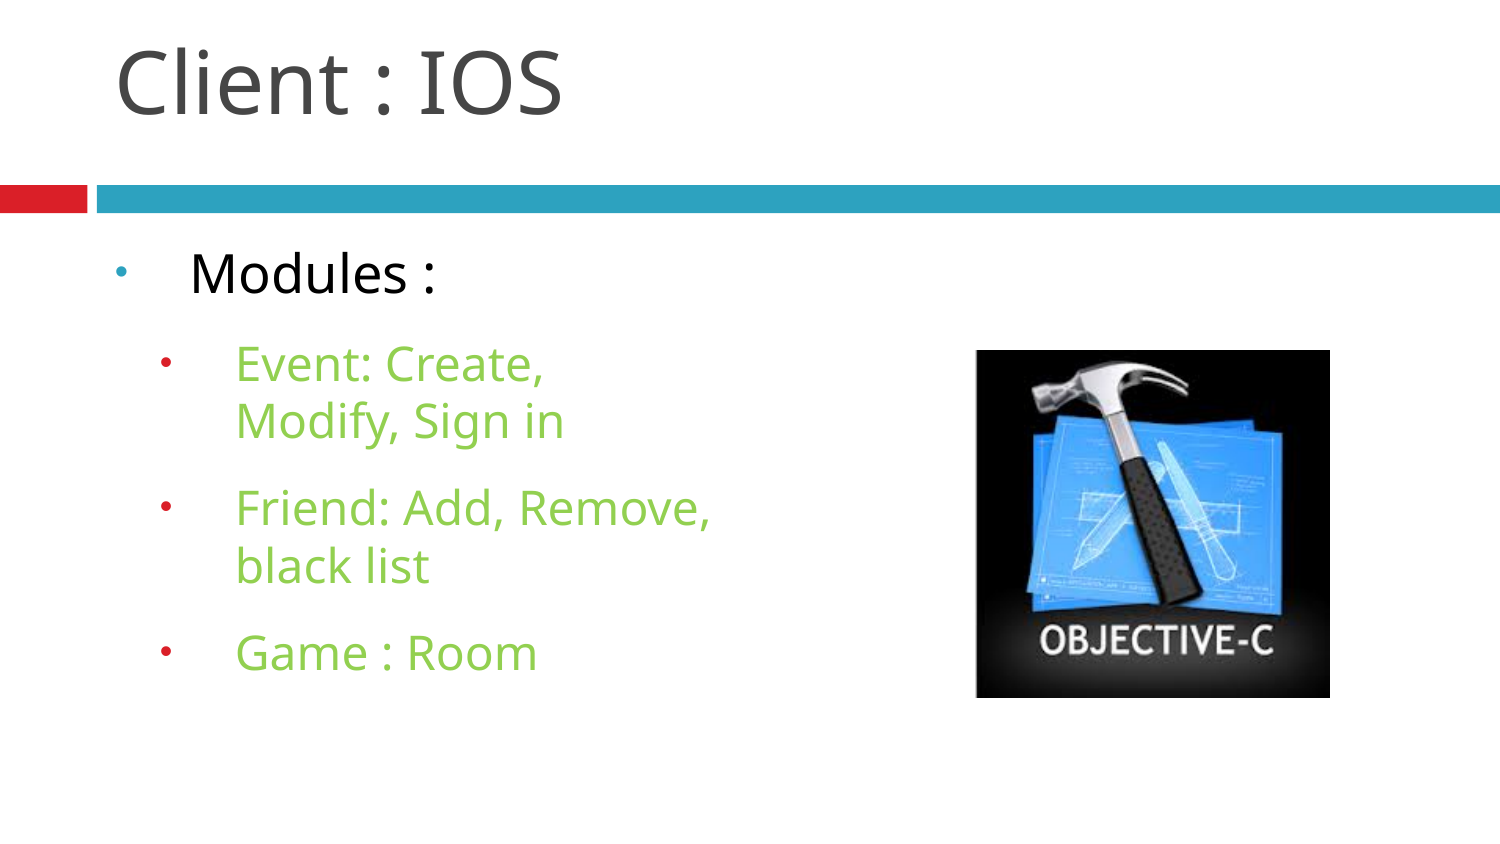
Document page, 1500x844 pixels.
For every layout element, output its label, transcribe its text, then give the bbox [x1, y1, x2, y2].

picture [974, 350, 1330, 698]
list Modules : Event: Create, Modify, Sign in Friend: Add, Remove, black list Game : Room [99, 196, 738, 722]
title Client : IOS [99, 19, 1438, 185]
